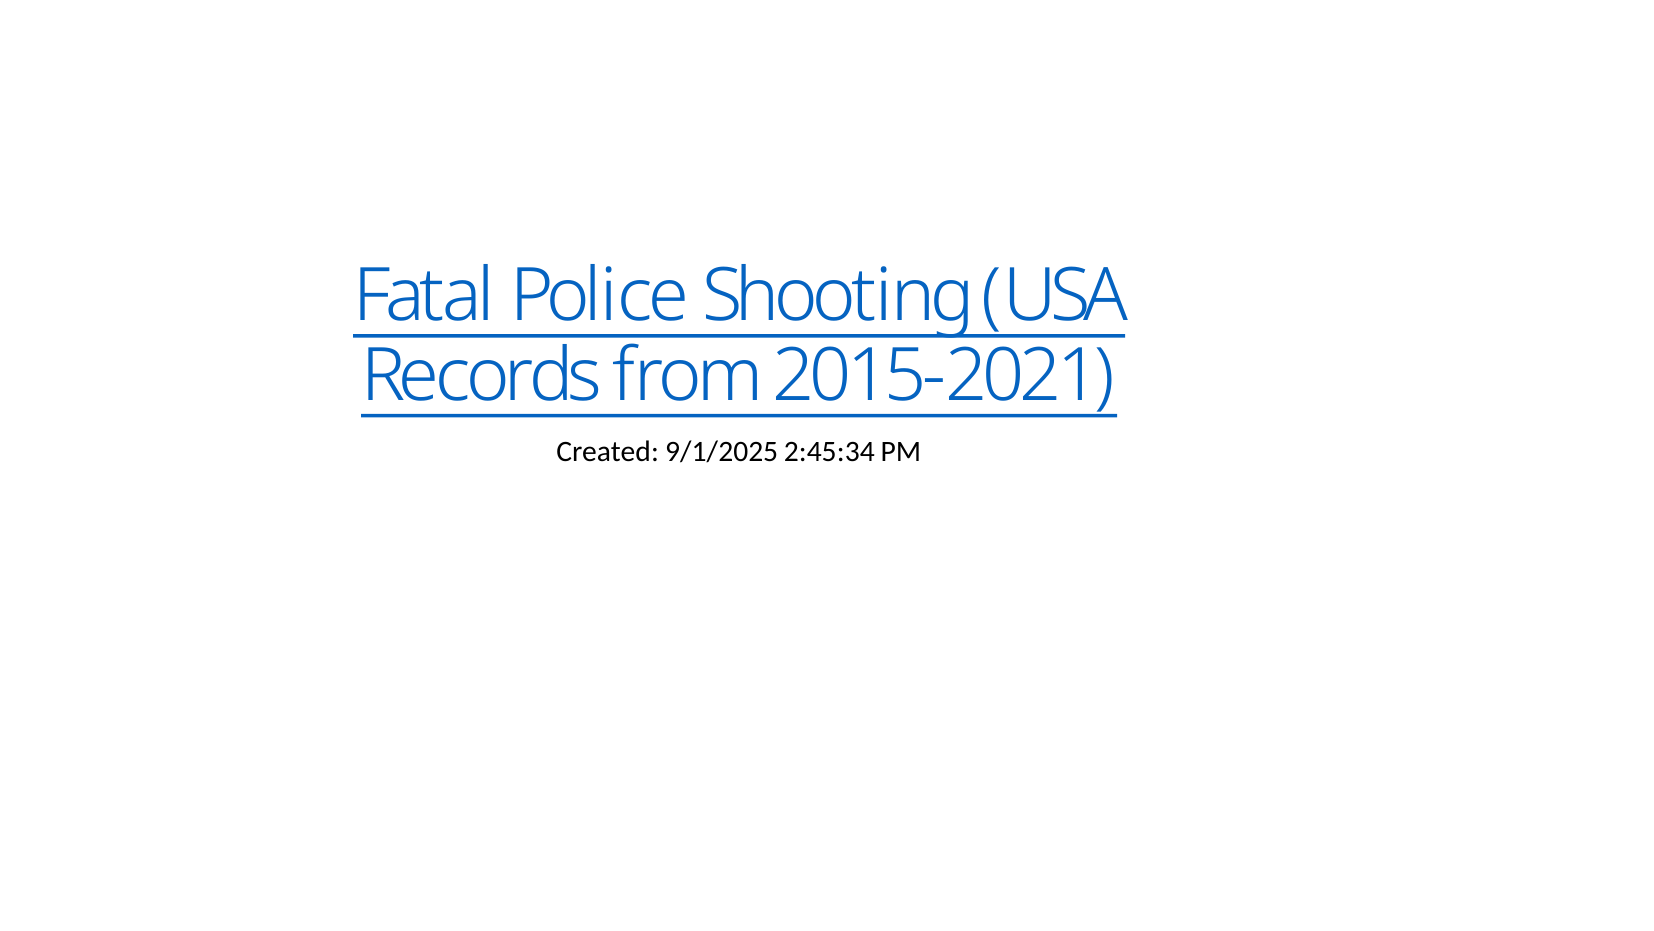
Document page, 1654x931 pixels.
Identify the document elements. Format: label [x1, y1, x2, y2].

picture [147, 84, 1331, 749]
